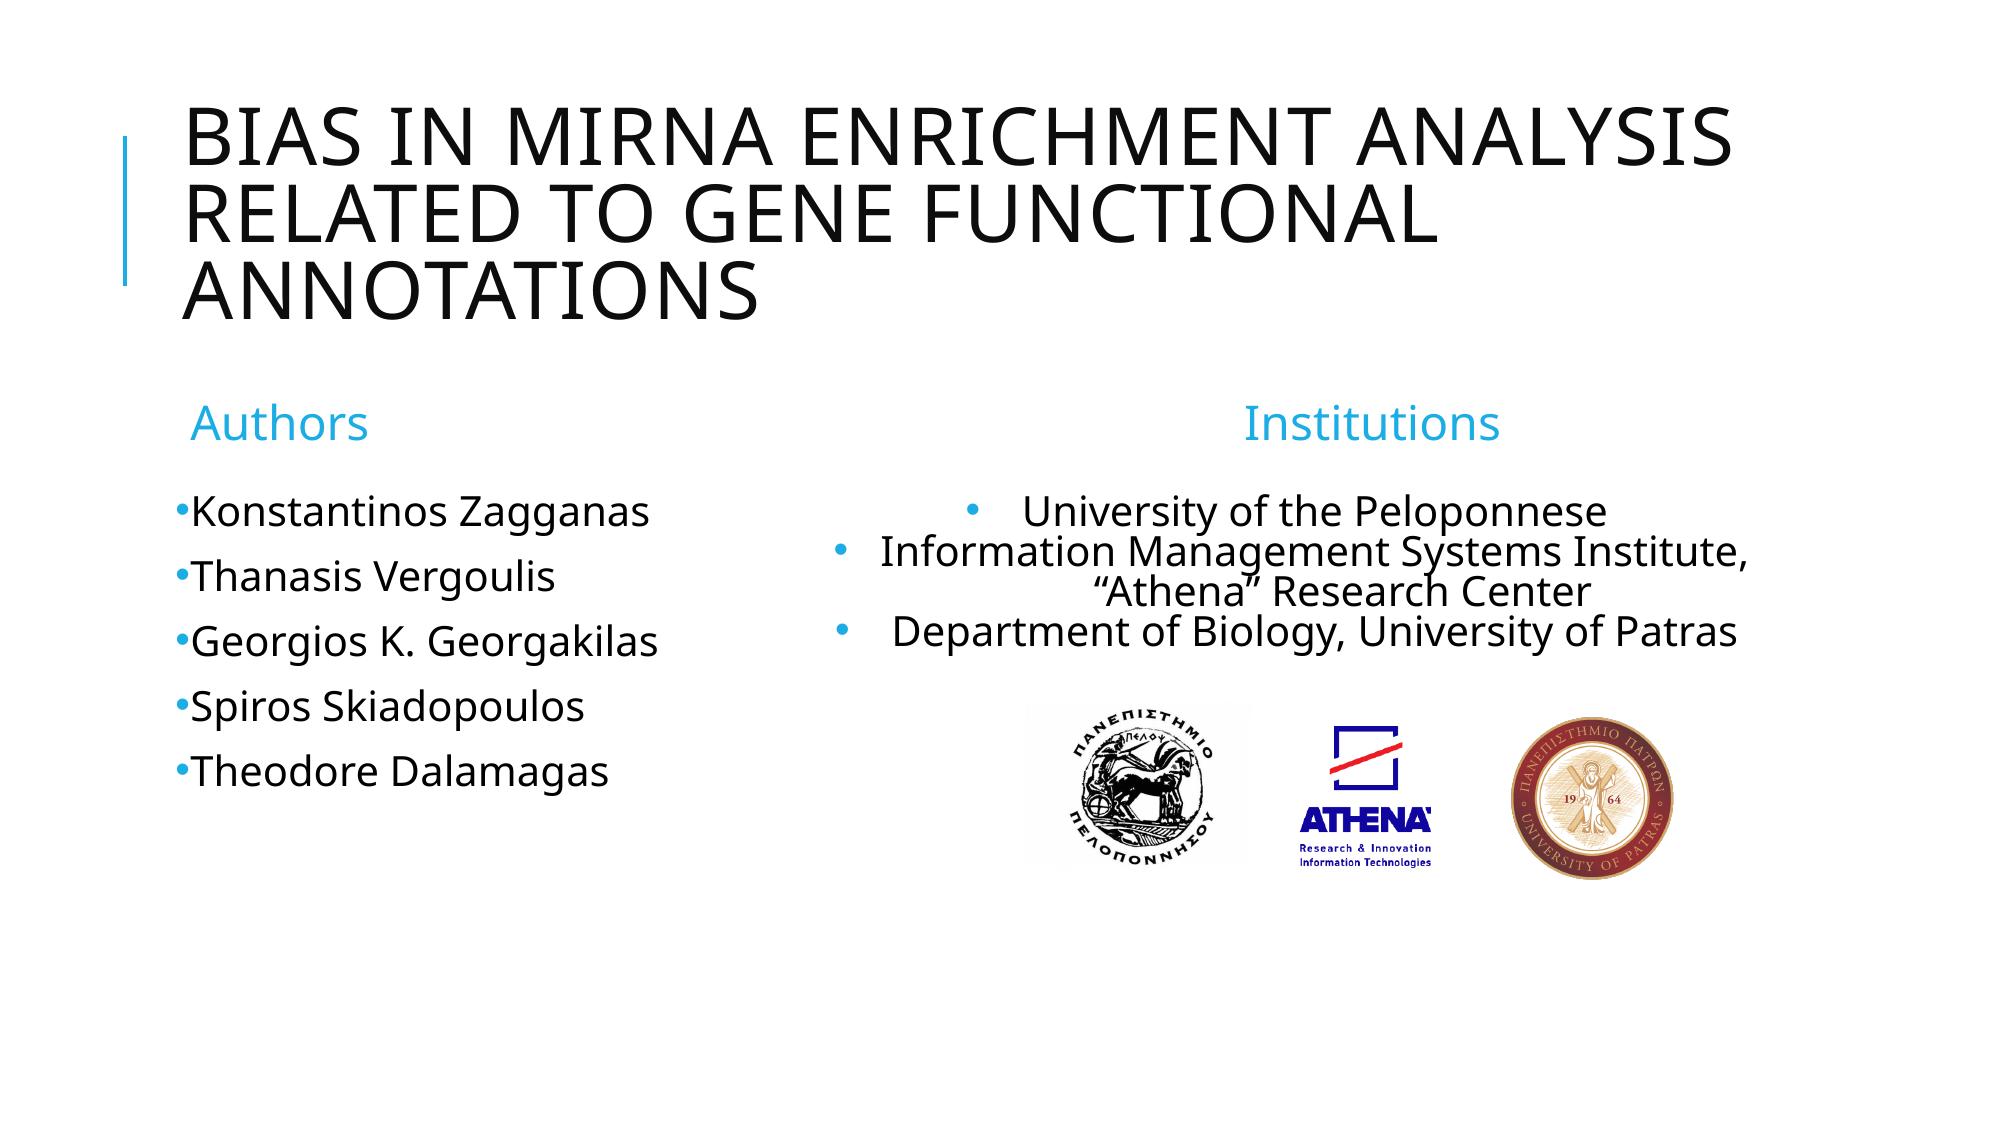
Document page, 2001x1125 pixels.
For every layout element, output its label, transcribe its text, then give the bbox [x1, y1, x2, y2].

list Konstantinos Zagganas Thanasis Vergoulis Georgios K. Georgakilas Spiros Skiadopoulos Theodore Dalamagas [168, 486, 949, 882]
picture [1480, 686, 1704, 910]
picture [1026, 700, 1252, 870]
list University of the Peloponnese Information Management Systems Institute, “Athena” Research Center Department of Biology, University of Patras [826, 486, 1763, 669]
list Authors [168, 357, 949, 486]
picture [1293, 726, 1439, 868]
list Institutions [982, 357, 1763, 486]
title Bias in miRNA enrichment analysis related to gene functional annotations [168, 96, 1763, 343]
